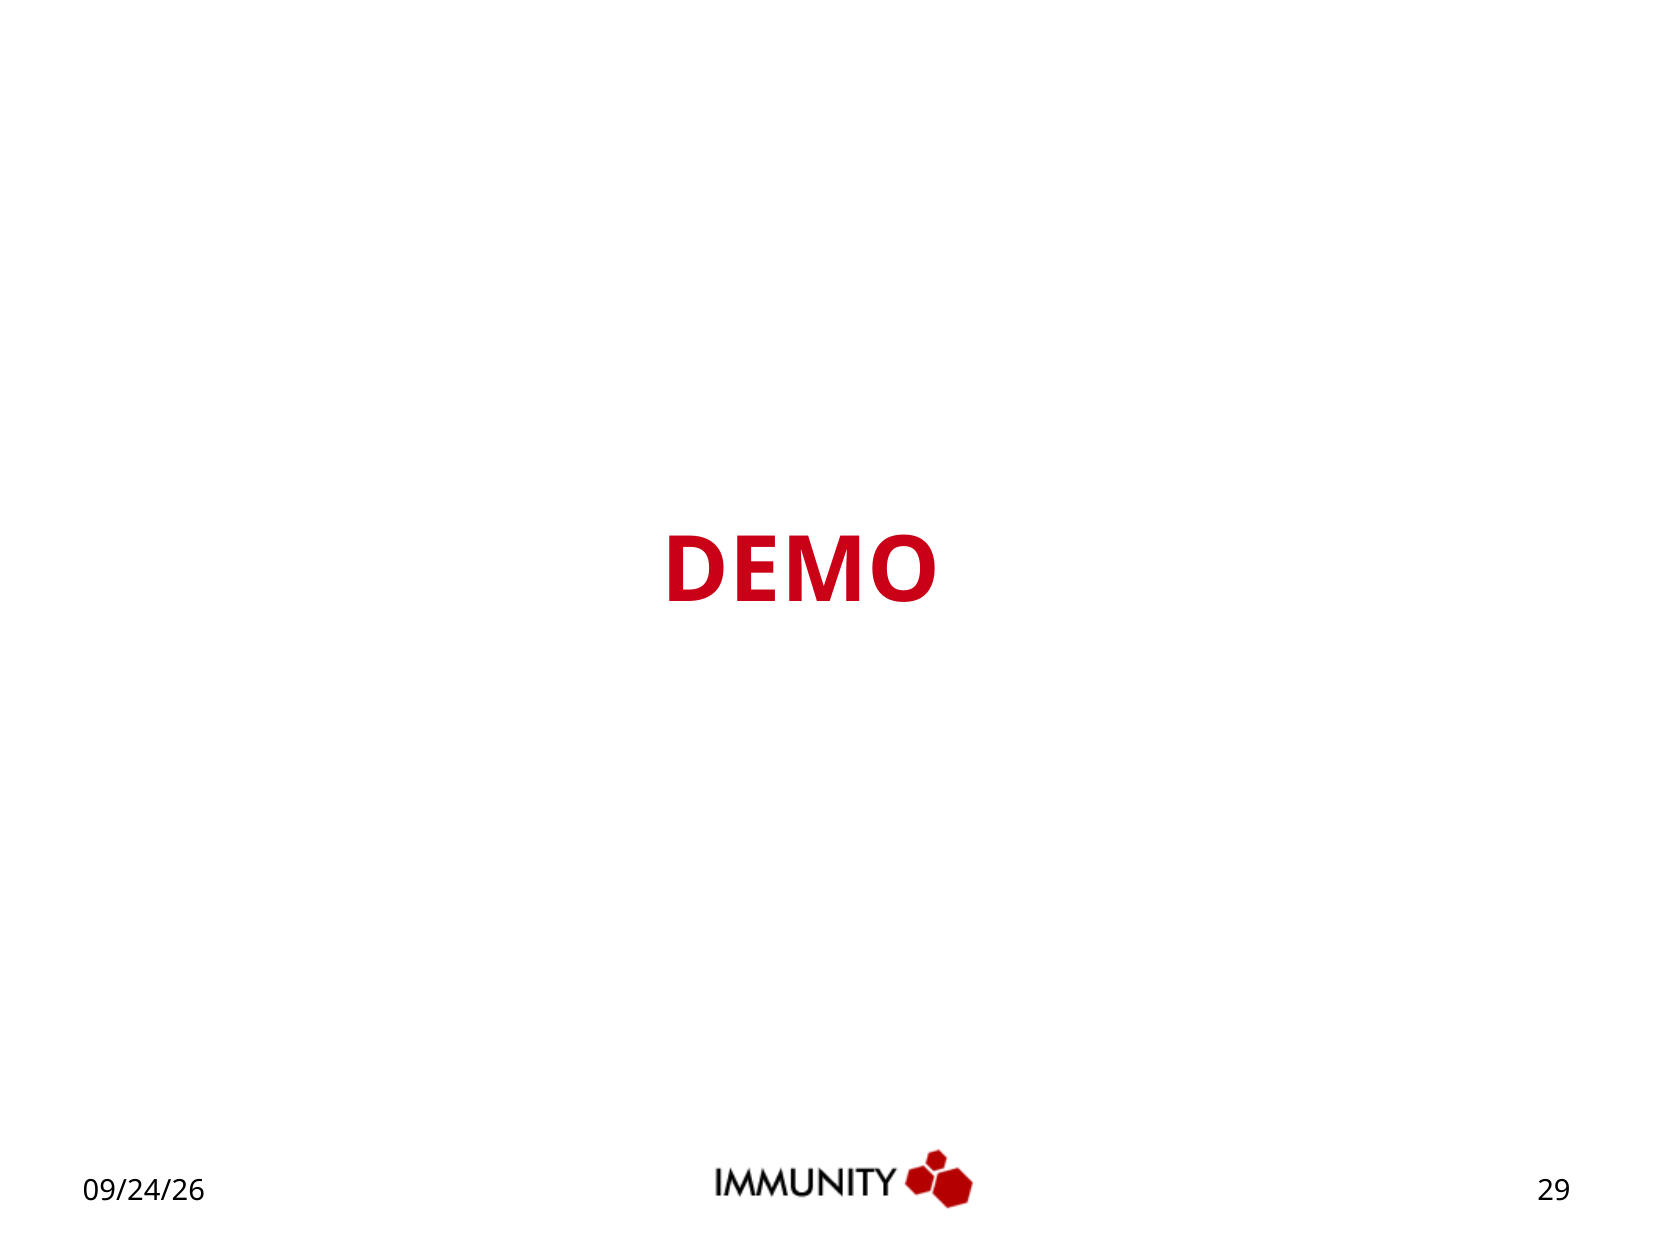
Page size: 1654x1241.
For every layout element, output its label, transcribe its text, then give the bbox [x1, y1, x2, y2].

title DEMO [57, 469, 1546, 662]
picture [694, 1130, 984, 1235]
